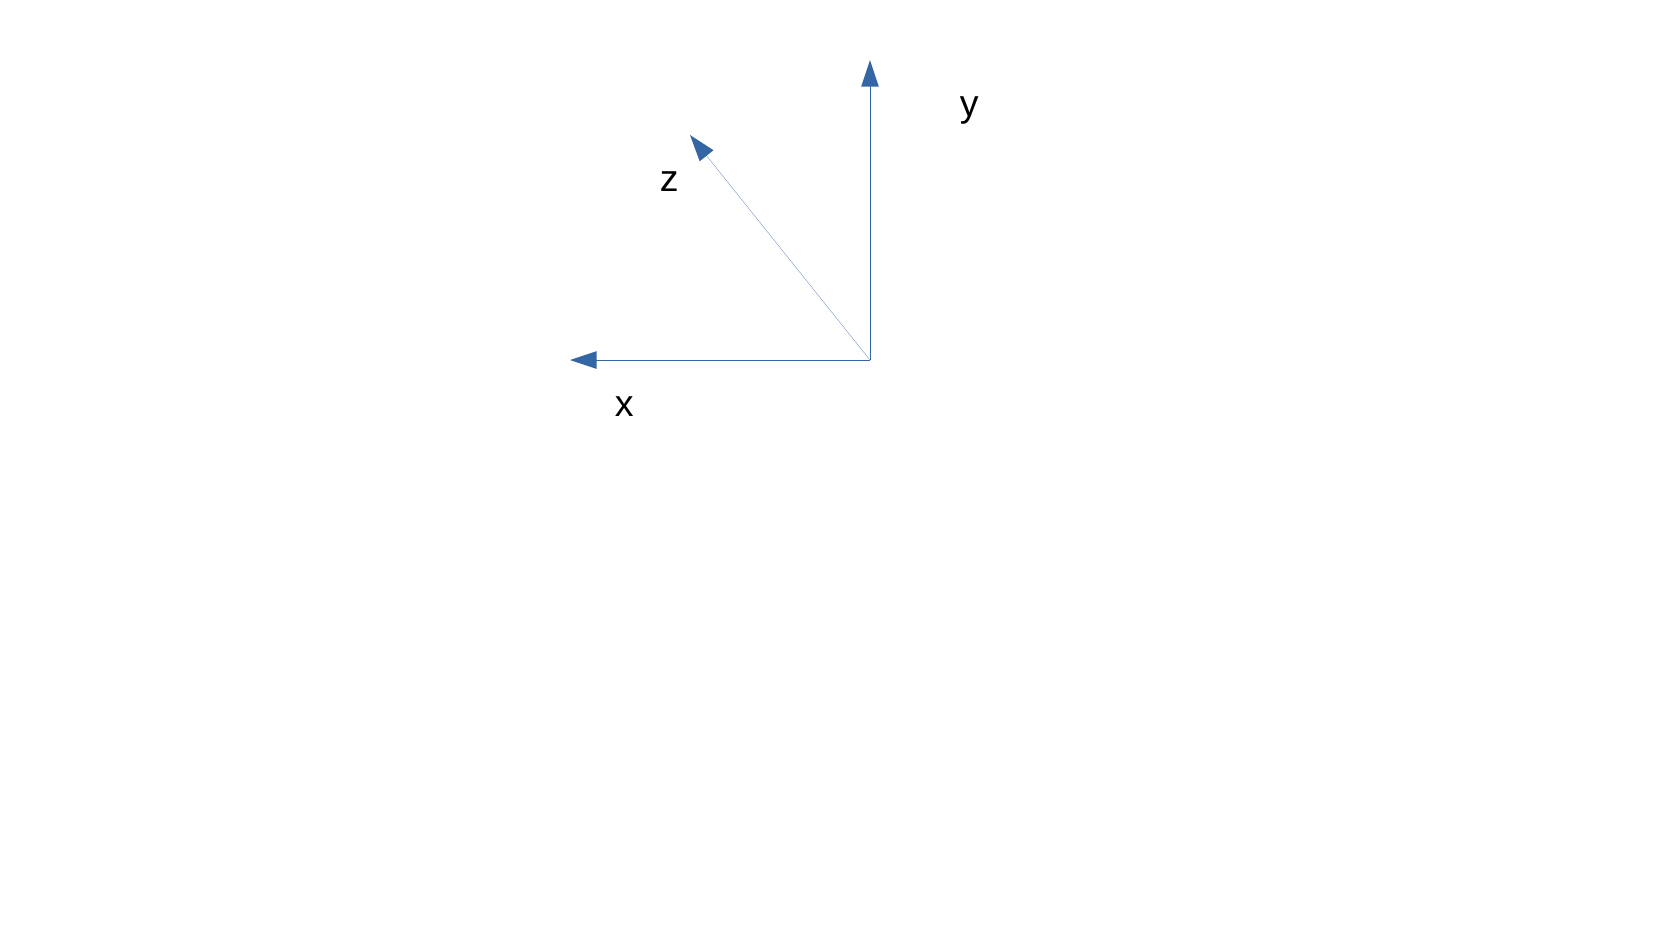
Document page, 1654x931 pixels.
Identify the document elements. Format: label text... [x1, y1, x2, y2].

text_box y [945, 75, 994, 147]
text_box z [645, 150, 694, 207]
text_box x [600, 375, 649, 432]
